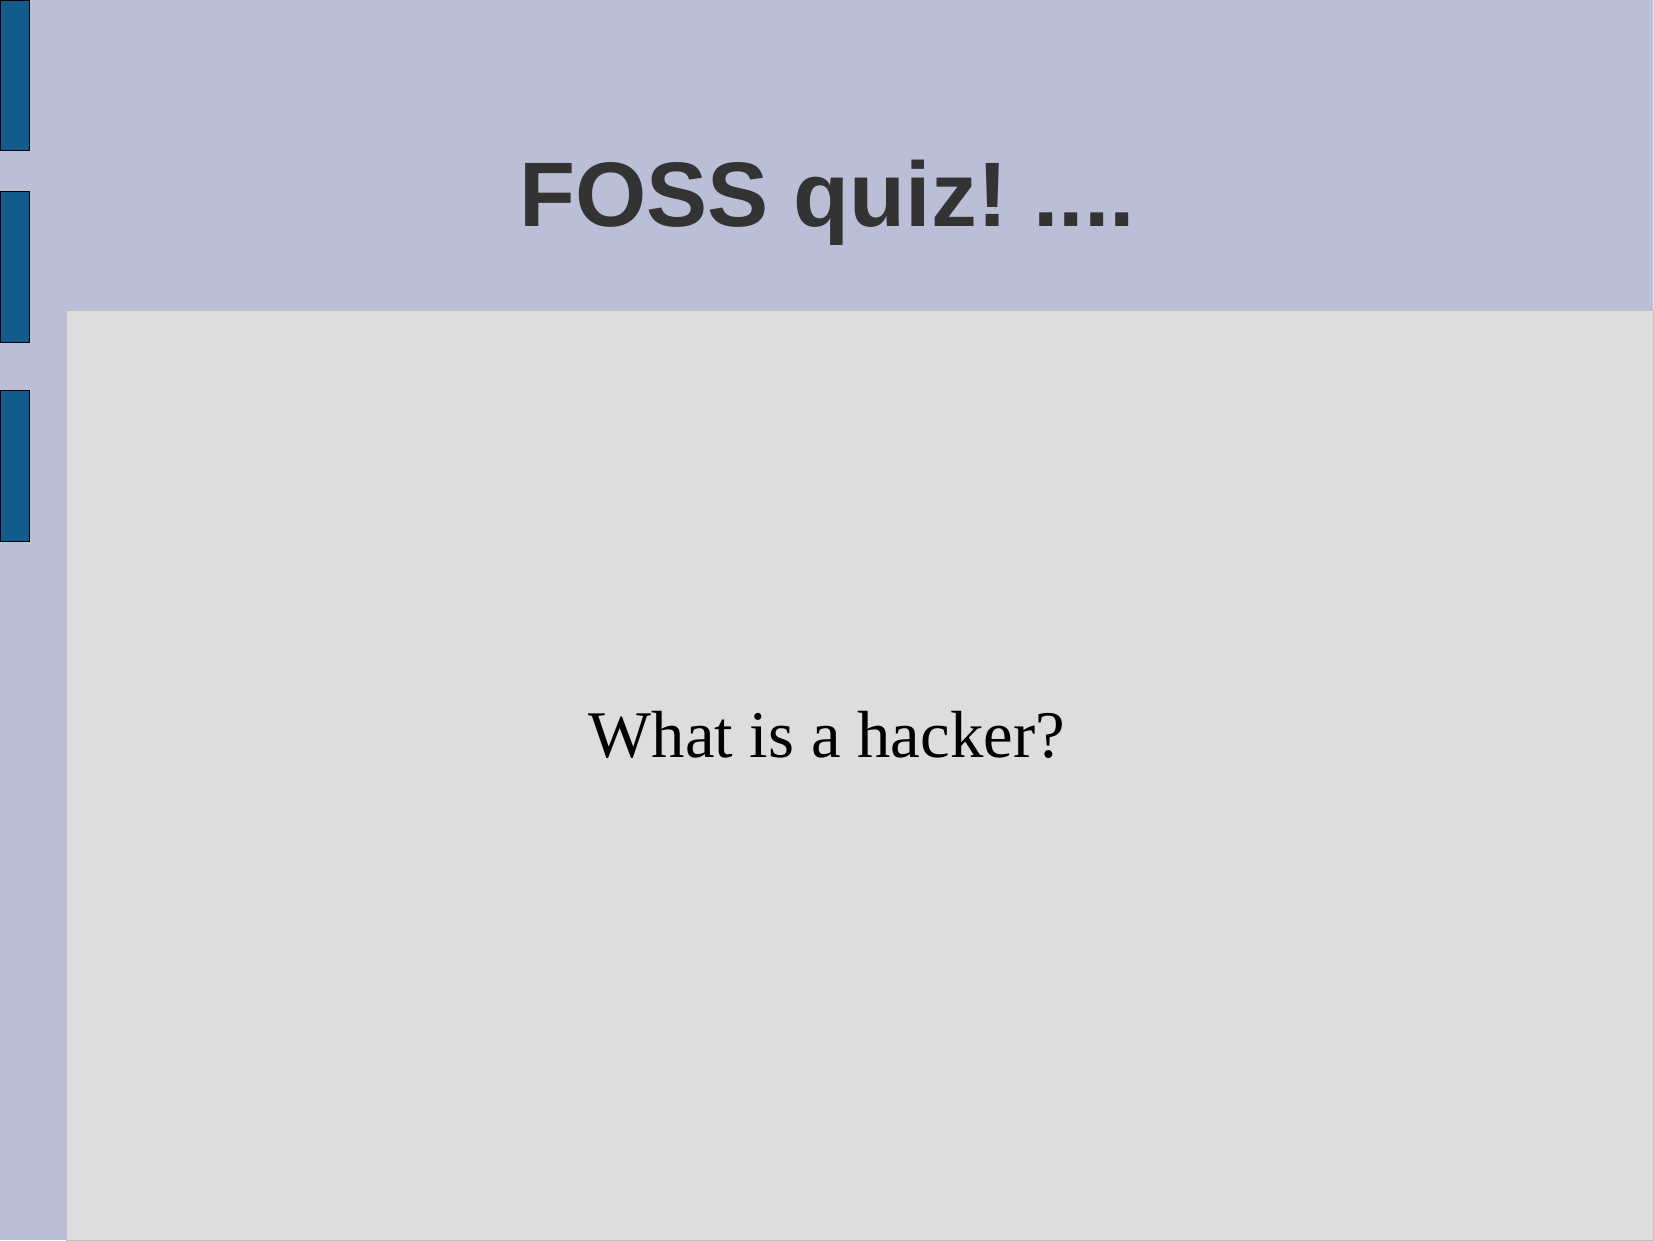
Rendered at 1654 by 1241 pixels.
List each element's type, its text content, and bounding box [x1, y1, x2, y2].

title FOSS quiz! .... [121, 98, 1534, 291]
subtitle What is a hacker? [121, 352, 1534, 1119]
